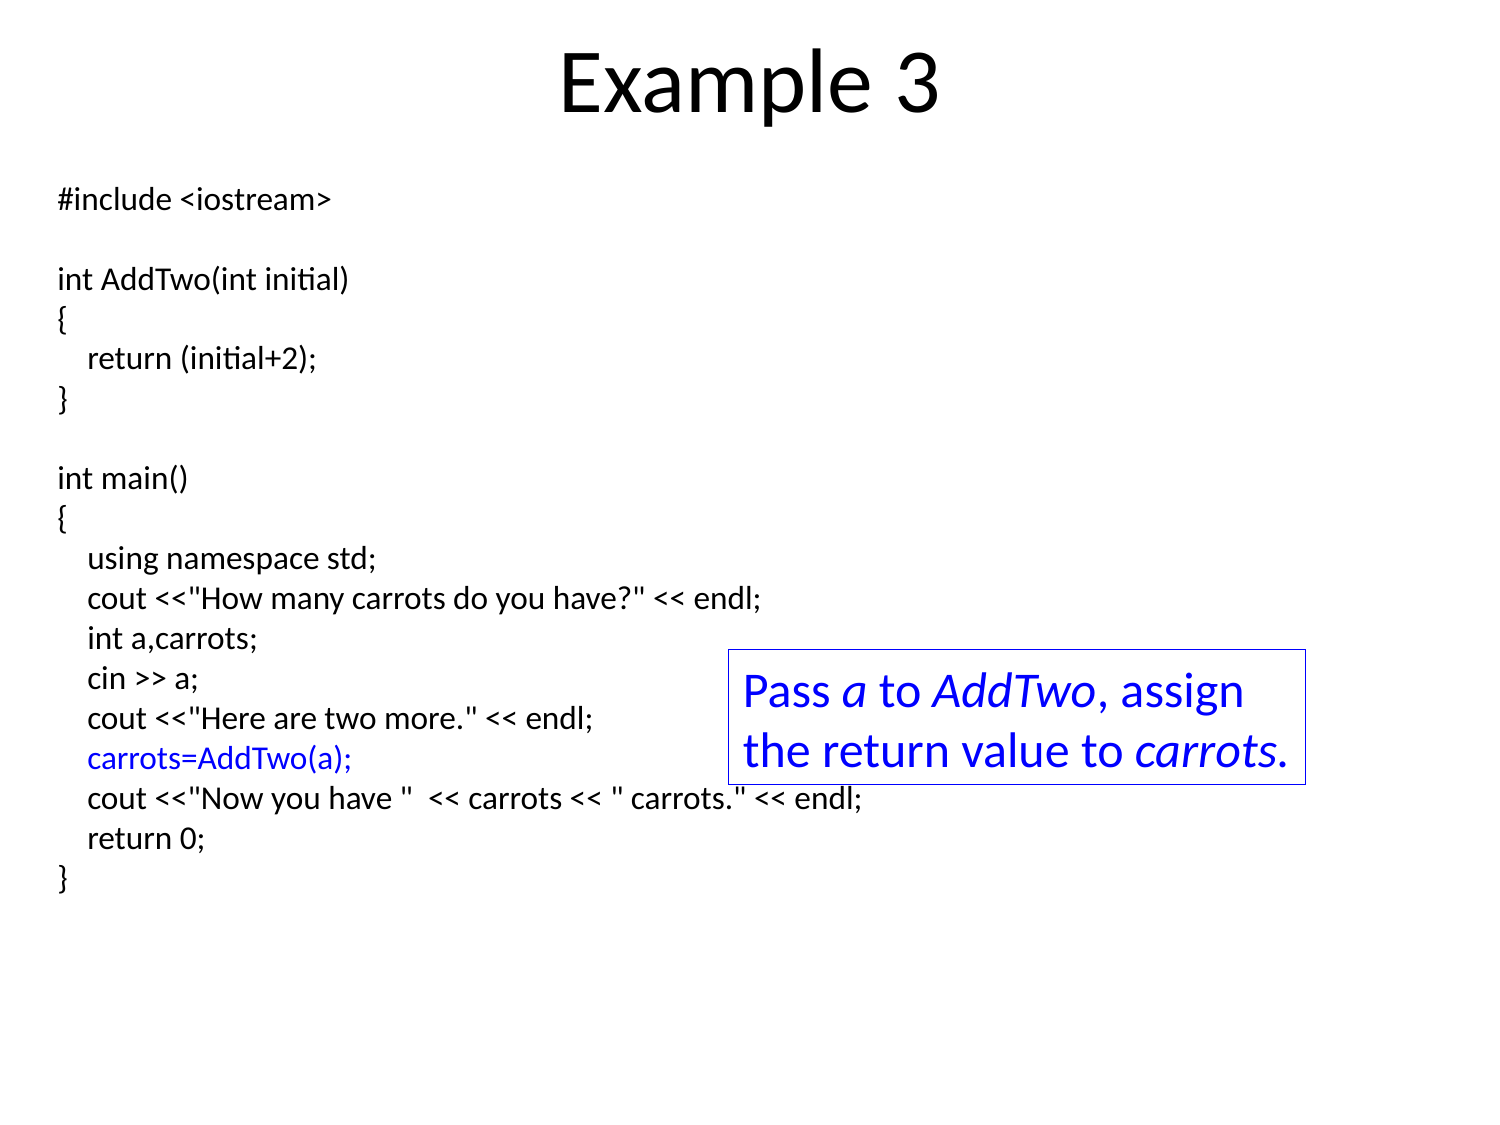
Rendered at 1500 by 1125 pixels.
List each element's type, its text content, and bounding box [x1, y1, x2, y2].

title Example 3 [75, 0, 1425, 170]
text_box Pass a to AddTwo, assign the return value to carrots. [728, 649, 1306, 785]
list #include <iostream> int AddTwo(int initial) { return (initial+2); } int main() { using namespace std; cout <<"How many carrots do you have?" << endl; int a,carrots; cin >> a; cout <<"Here are two more." << endl; carrots=AddTwo(a); cout <<"Now you have " << carrots << " carrots." << endl; return 0; } [42, 169, 1393, 912]
